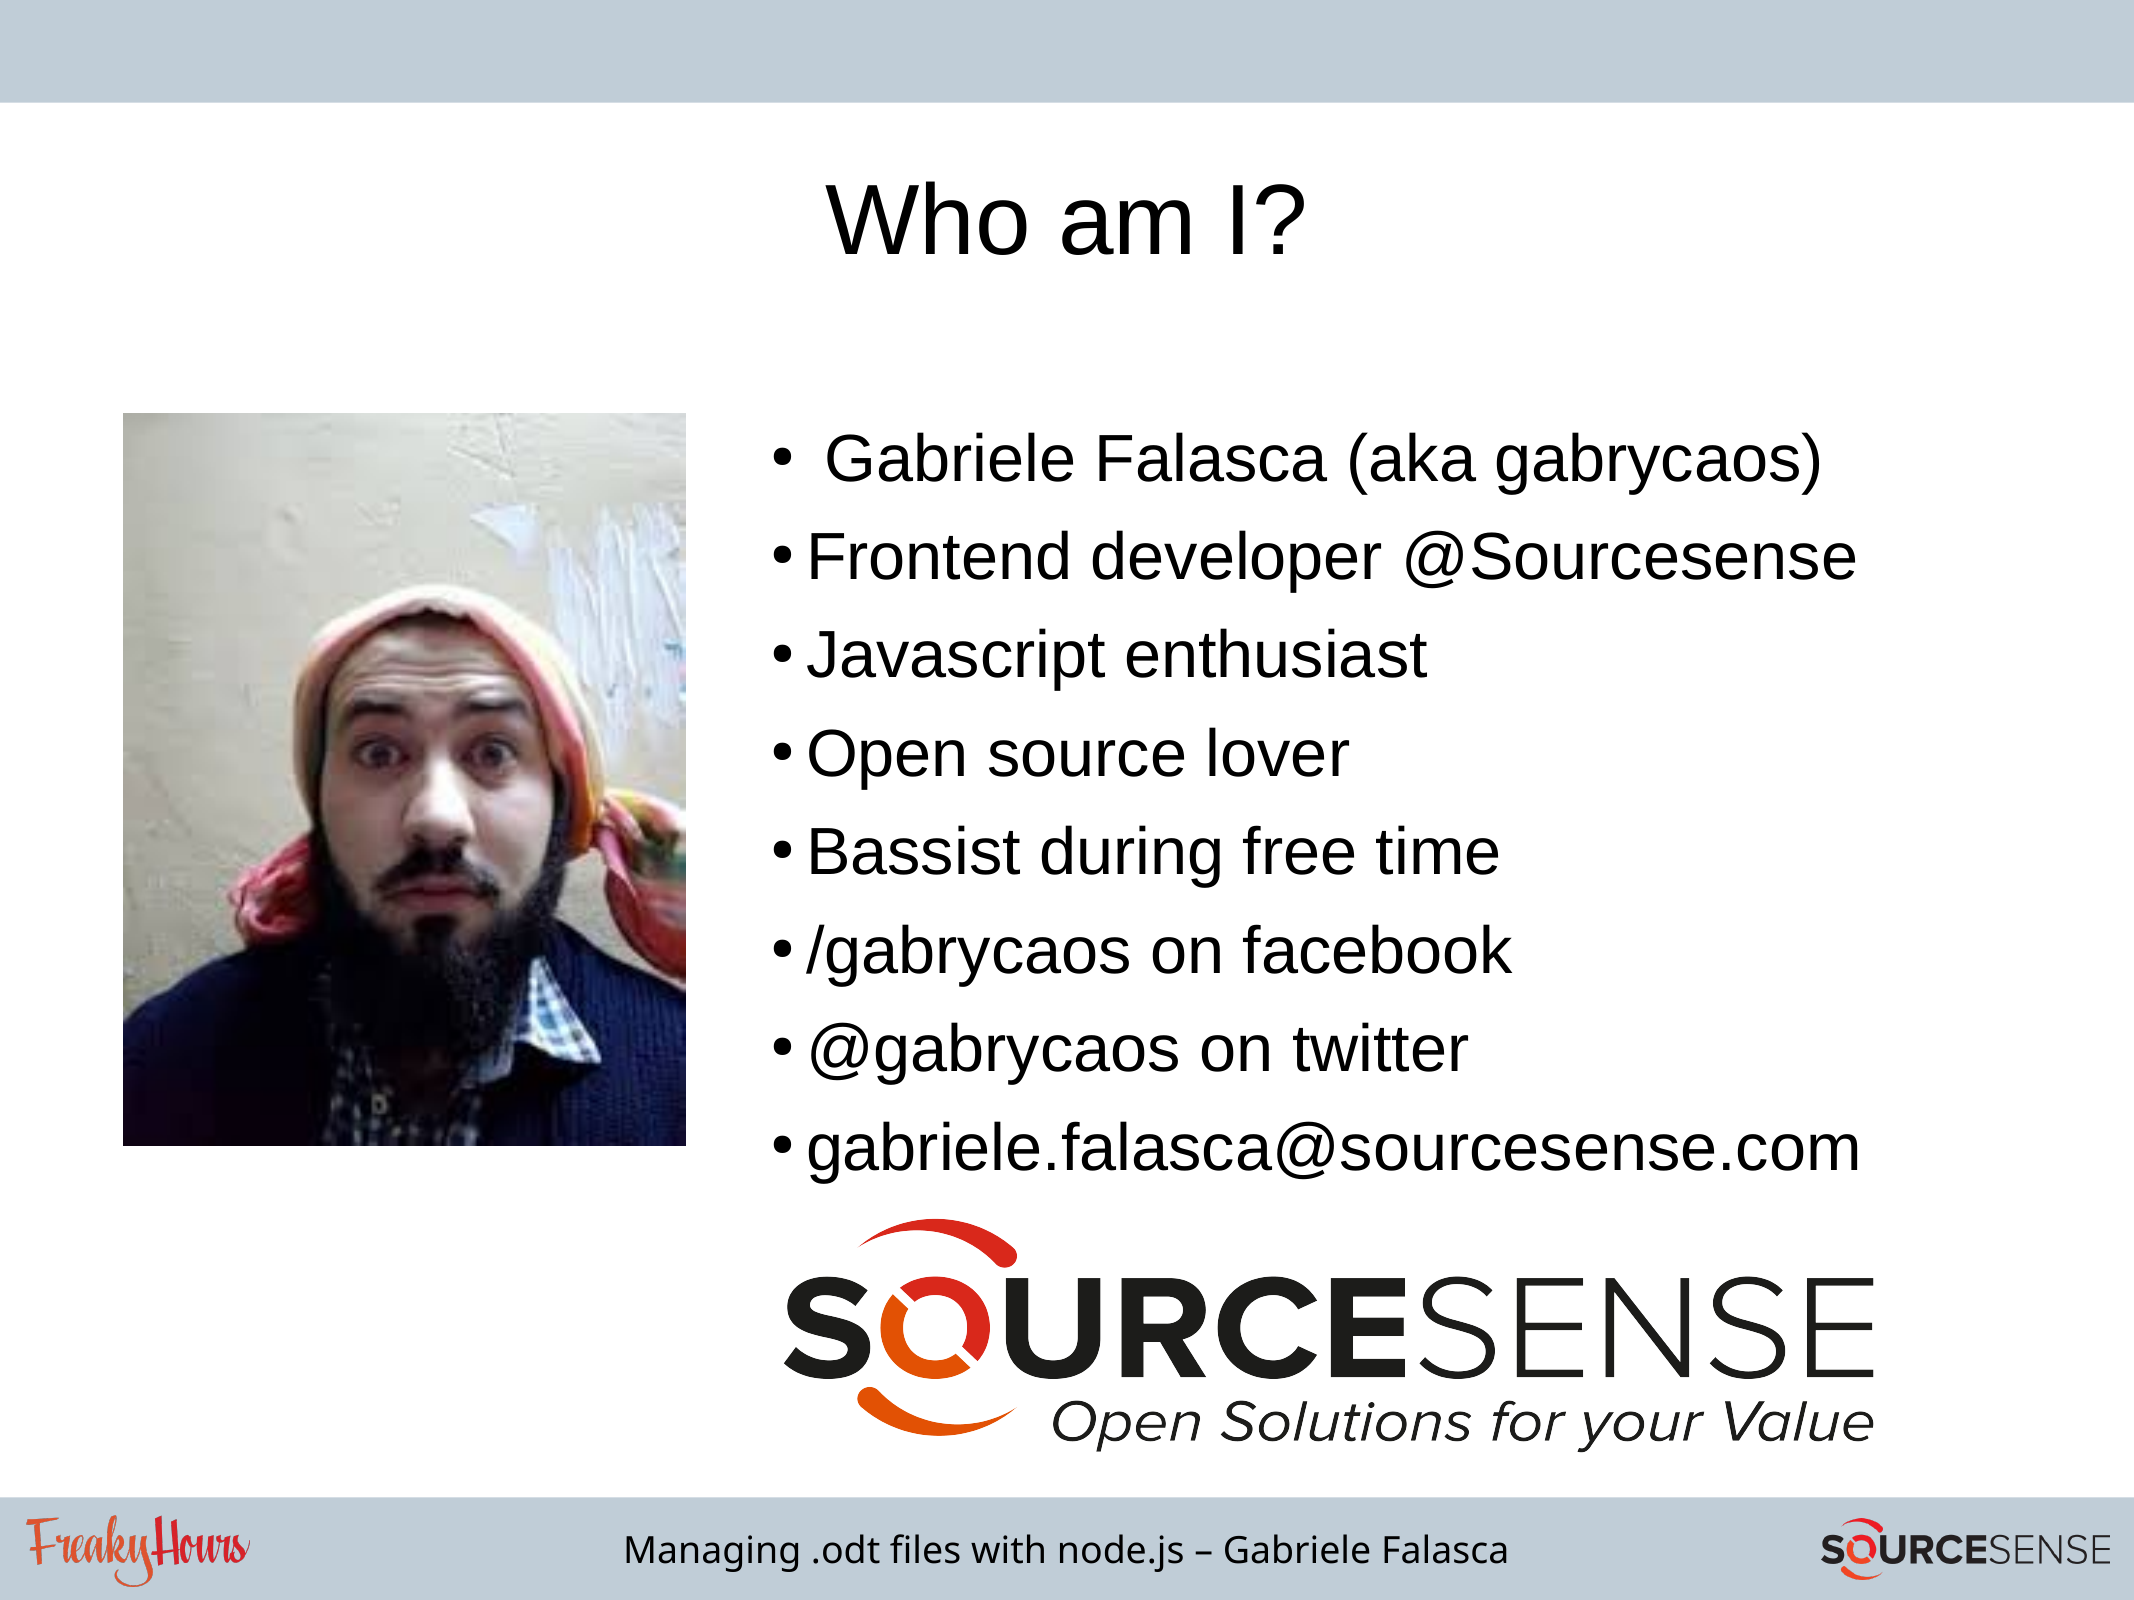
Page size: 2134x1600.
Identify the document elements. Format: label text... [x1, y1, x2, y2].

picture [123, 413, 686, 1146]
text_box Who am I? [0, 156, 2134, 284]
picture [1821, 1518, 2110, 1580]
picture [26, 1515, 250, 1587]
title Managing .odt files with node.js – Gabriele Falasca [333, 1497, 1800, 1600]
picture [755, 1200, 1902, 1471]
text_box Gabriele Falasca (aka gabrycaos) Frontend developer @Sourcesense Javascript enthusiast Open source lover Bassist during free time /gabrycaos on facebook @gabrycaos on twitter gabriele.falasca@sourcesense.com [755, 413, 2067, 1192]
